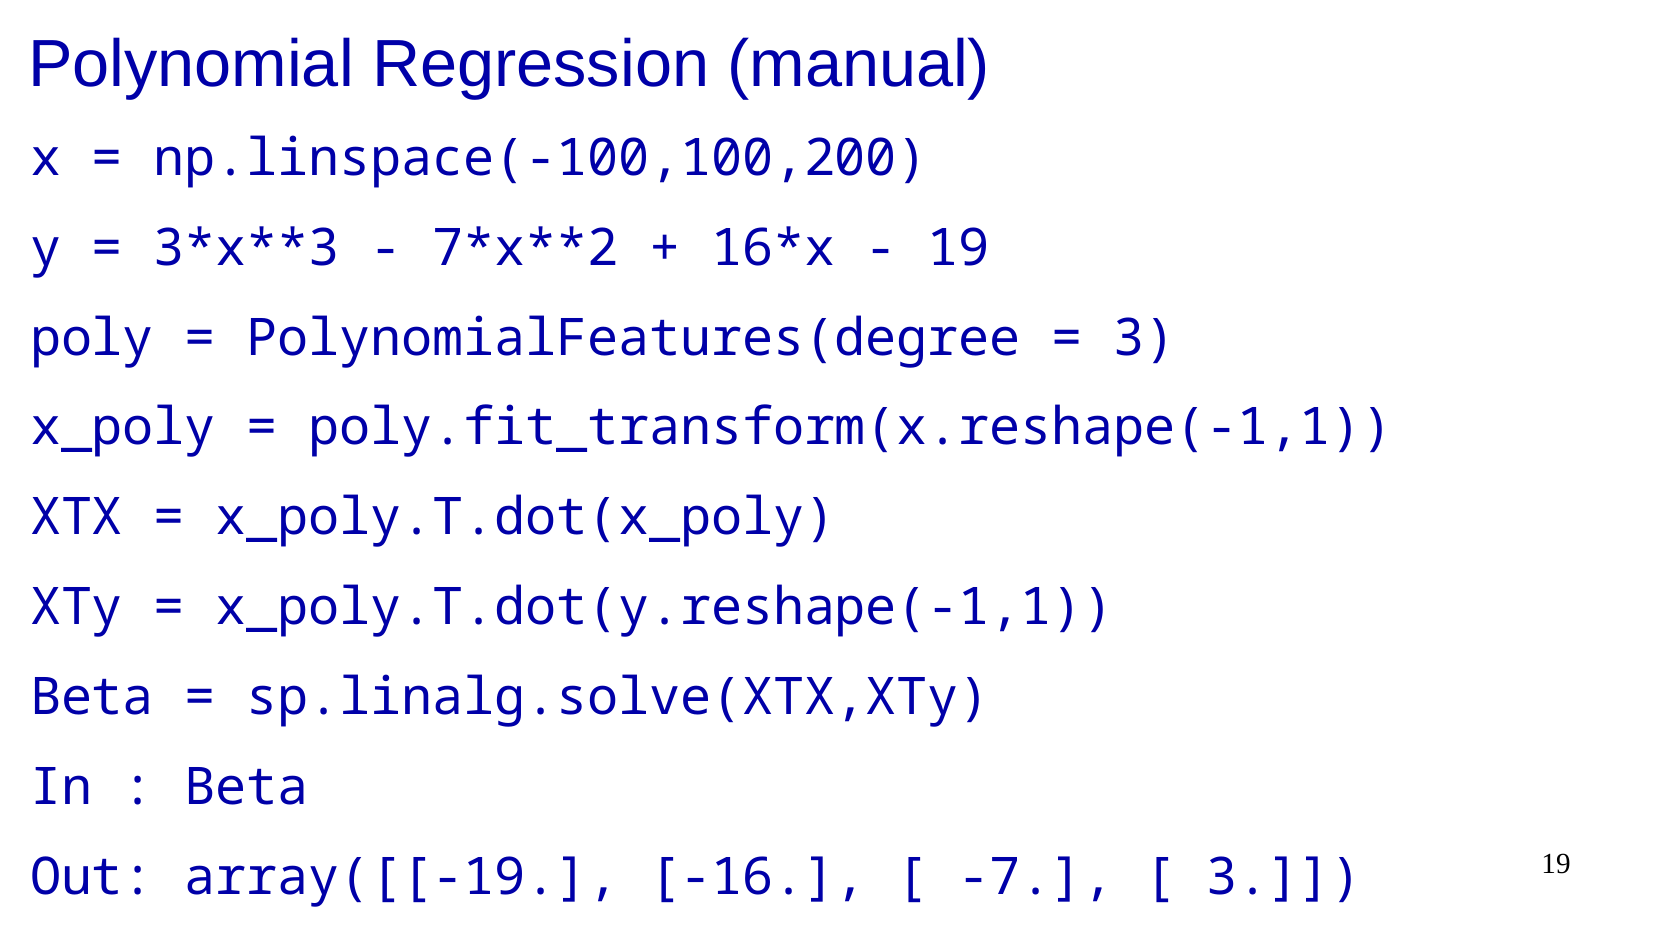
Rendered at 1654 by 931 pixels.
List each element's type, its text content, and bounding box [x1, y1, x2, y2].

list x = np.linspace(-100,100,200) y = 3*x**3 - 7*x**2 + 16*x - 19 poly = PolynomialFeatures(degree = 3) x_poly = poly.fit_transform(x.reshape(-1,1)) XTX = x_poly.T.dot(x_poly) XTy = x_poly.T.dot(y.reshape(-1,1)) Beta = sp.linalg.solve(XTX,XTy) In : Beta Out: array([[-19.], [-16.], [ -7.], [ 3.]]) [30, 120, 1645, 916]
title Polynomial Regression (manual) [28, 21, 1626, 106]
